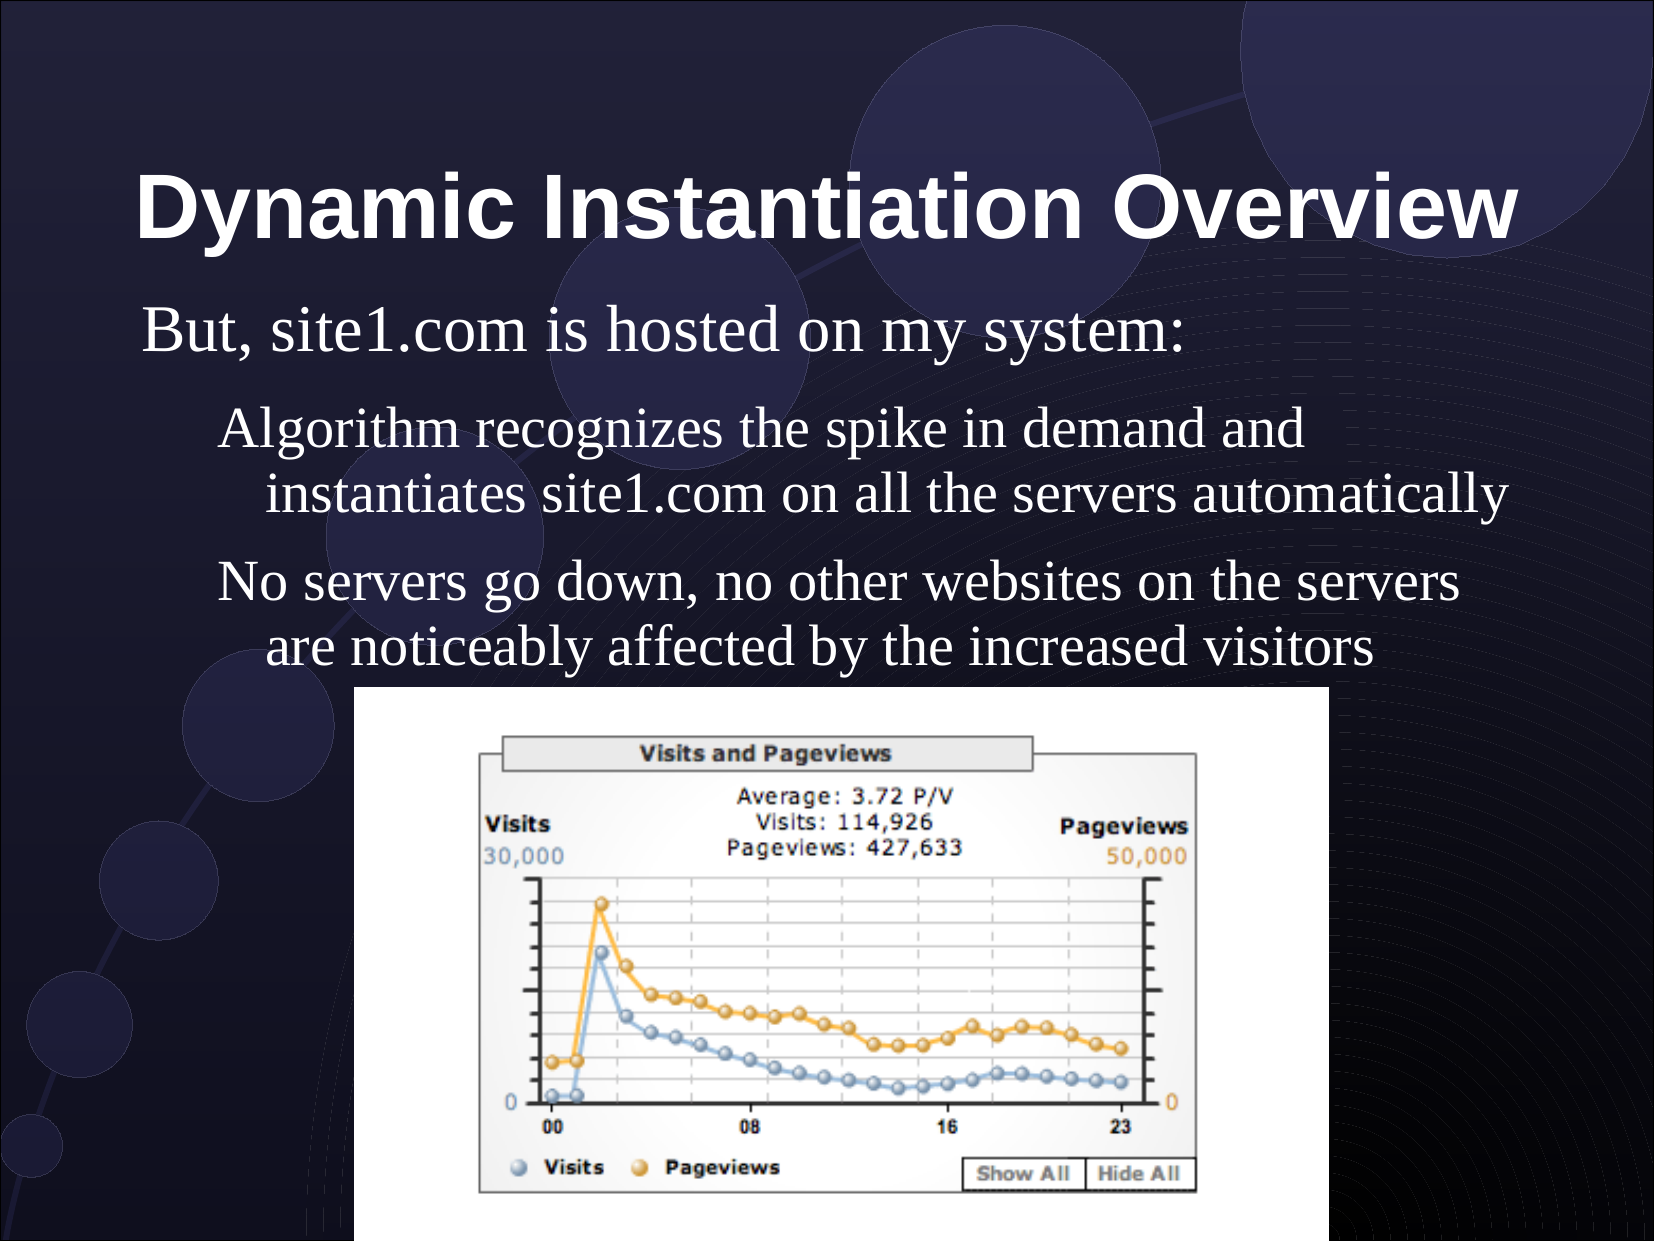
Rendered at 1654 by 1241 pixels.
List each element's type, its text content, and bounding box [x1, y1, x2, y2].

title Dynamic Instantiation Overview [121, 102, 1534, 311]
list But, site1.com is hosted on my system: Algorithm recognizes the spike in demand and instantiates site1.com on all the servers automatically No servers go down, no other websites on the servers are noticeably affected by the increased visitors [123, 292, 1536, 1074]
picture [354, 687, 1329, 1241]
